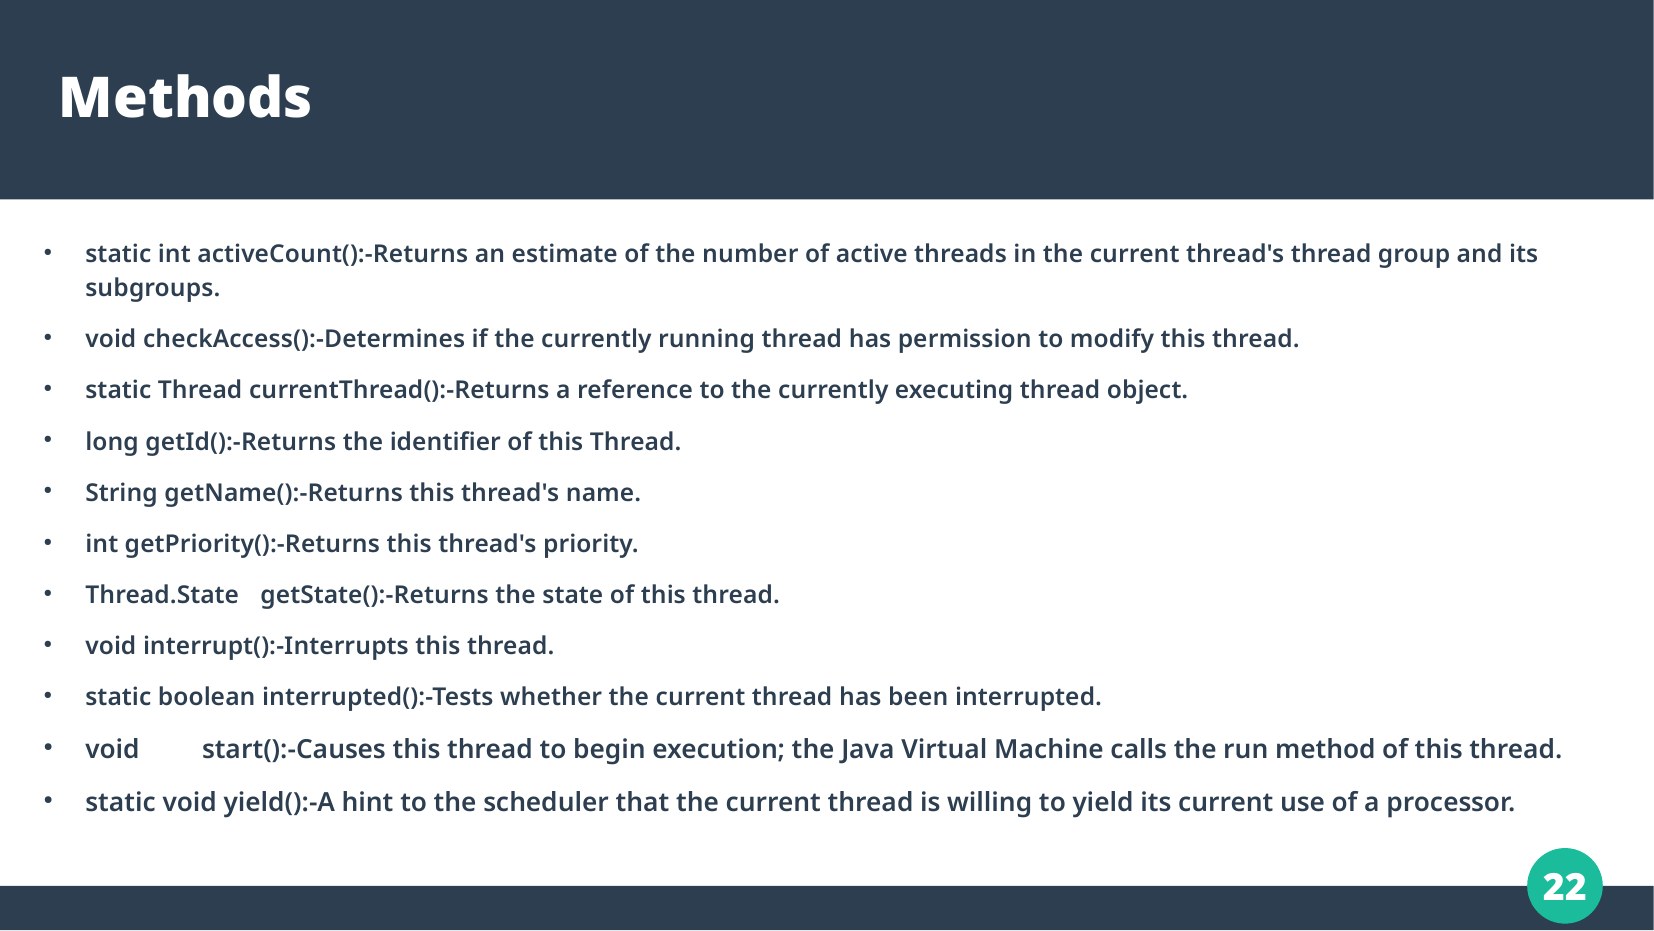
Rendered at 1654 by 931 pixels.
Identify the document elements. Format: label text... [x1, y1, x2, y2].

title Methods [59, 37, 1595, 155]
list static int activeCount():-Returns an estimate of the number of active threads in the current thread's thread group and its subgroups. void checkAccess():-Determines if the currently running thread has permission to modify this thread. static Thread currentThread():-Returns a reference to the currently executing thread object. long getId():-Returns the identifier of this Thread. String getName():-Returns this thread's name. int getPriority():-Returns this thread's priority. Thread.State getState():-Returns the state of this thread. void interrupt():-Interrupts this thread. static boolean interrupted():-Tests whether the current thread has been interrupted. void start():-Causes this thread to begin execution; the Java Virtual Machine calls the run method of this thread. static void yield():-A hint to the scheduler that the current thread is willing to yield its current use of a processor. [29, 236, 1565, 857]
